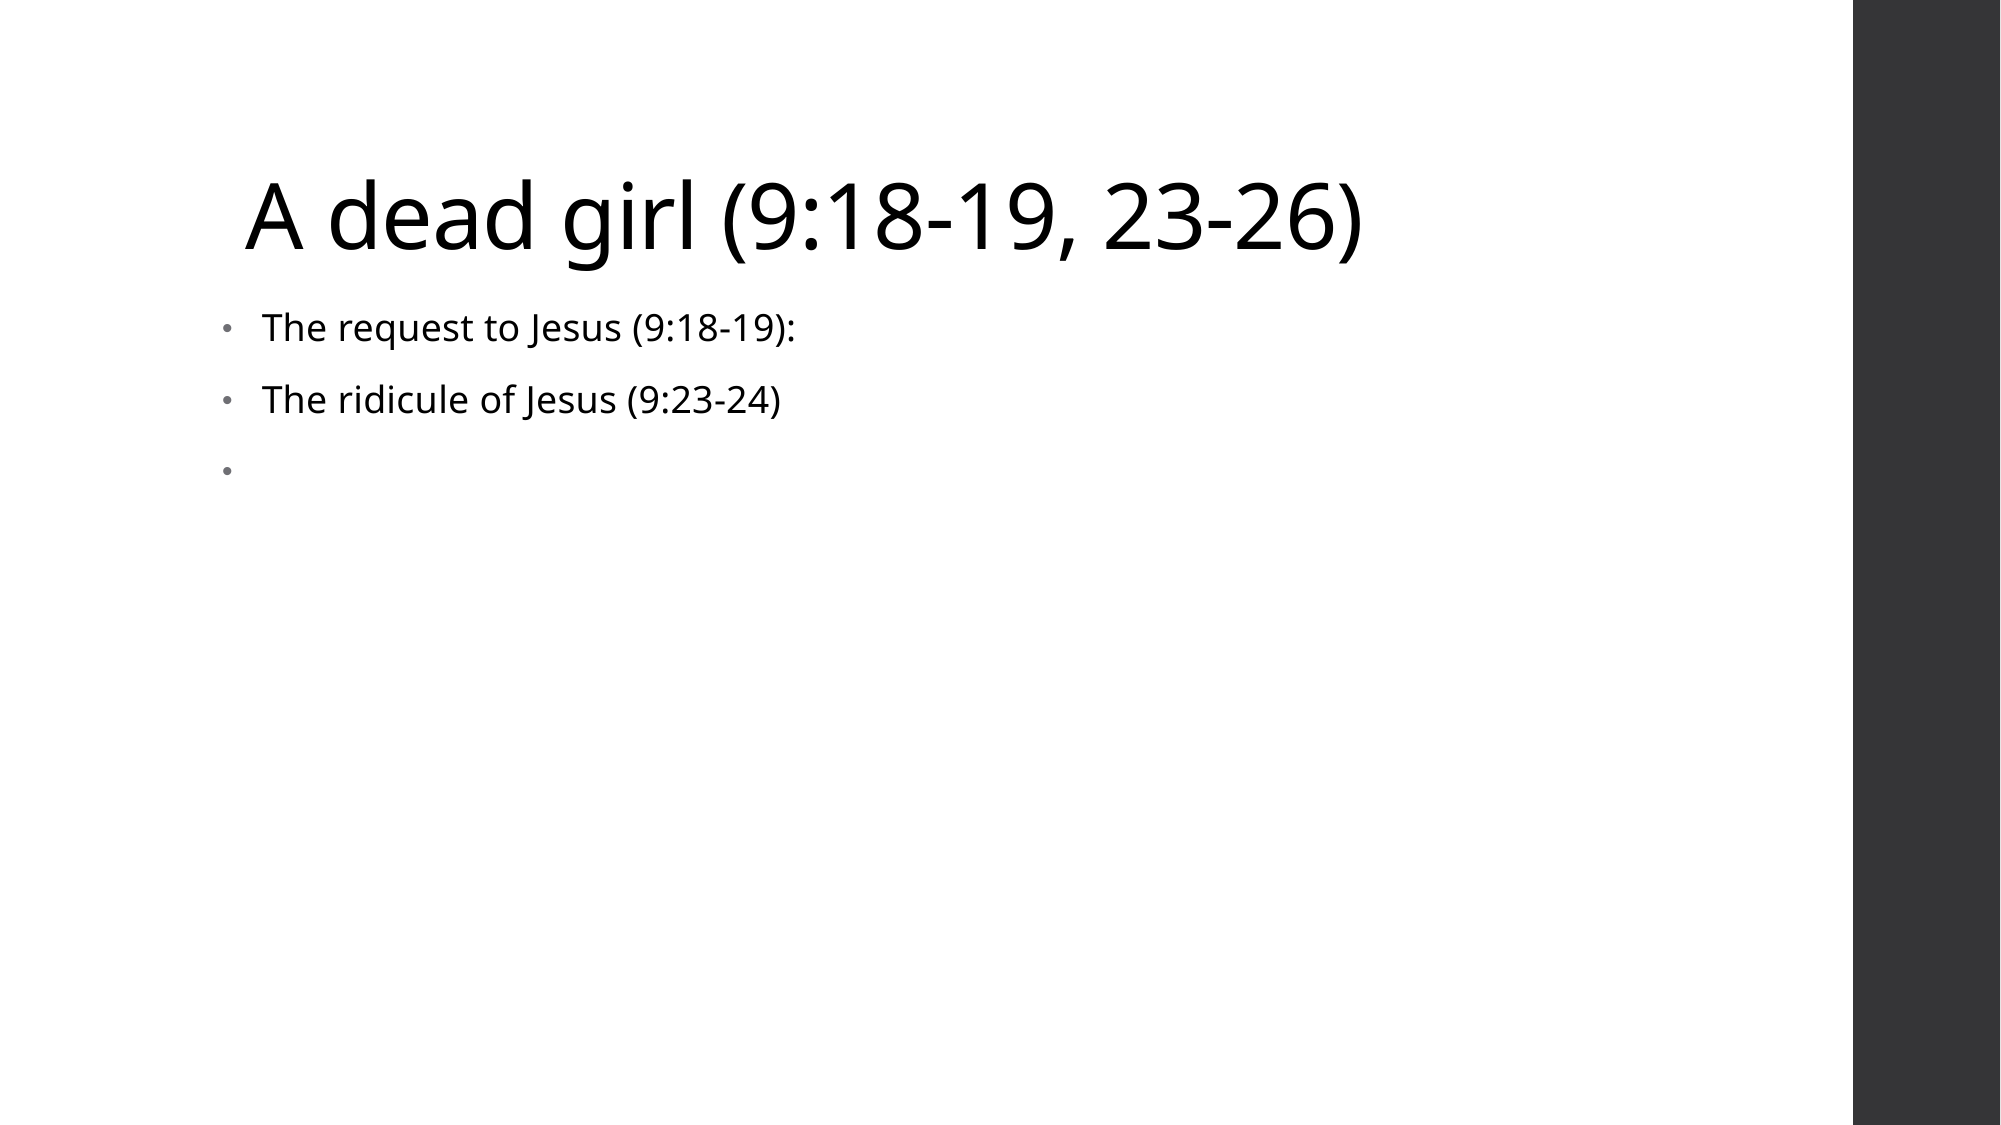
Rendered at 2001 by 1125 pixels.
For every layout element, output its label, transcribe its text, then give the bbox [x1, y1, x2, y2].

title A dead girl (9:18-19, 23-26) [206, 60, 1797, 278]
list The request to Jesus (9:18-19): The ridicule of Jesus (9:23-24) [206, 299, 1617, 1014]
